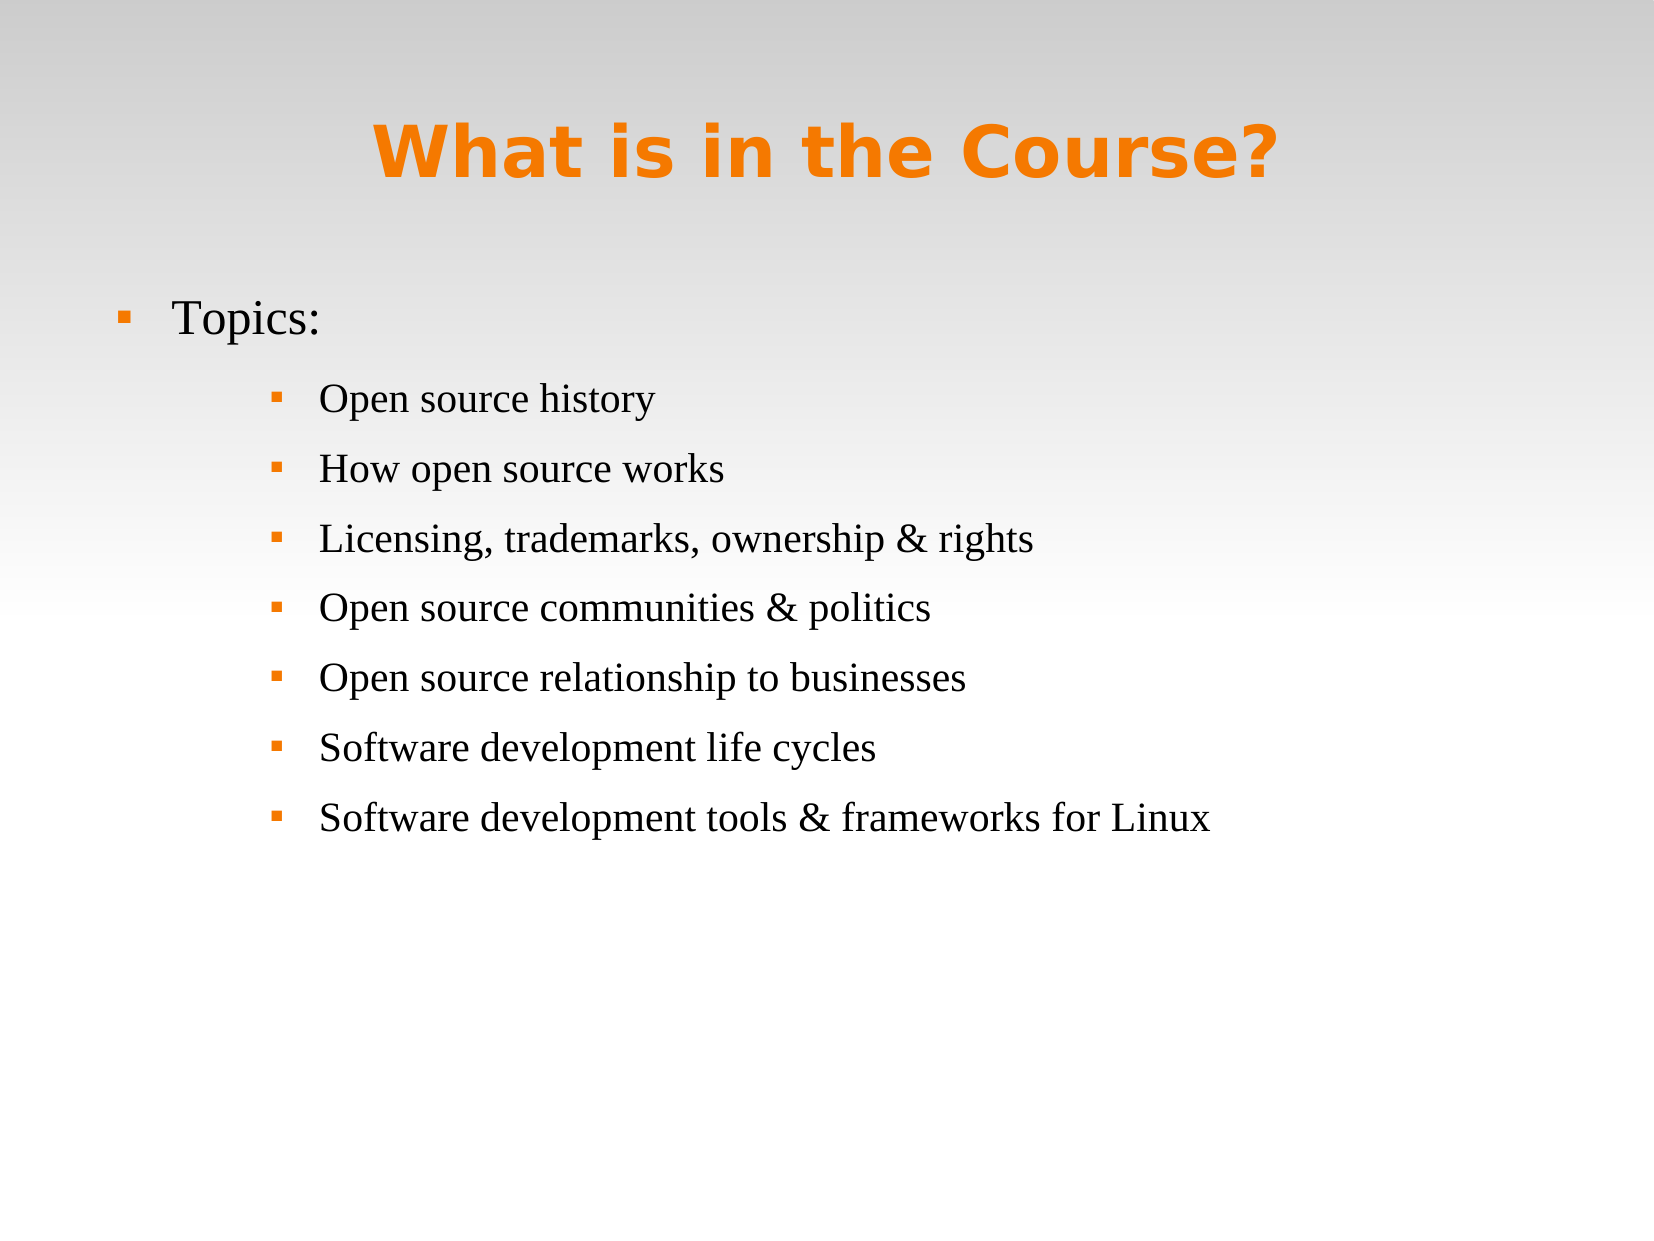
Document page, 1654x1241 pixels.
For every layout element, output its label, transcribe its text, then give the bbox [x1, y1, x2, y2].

title What is in the Course? [82, 49, 1571, 257]
list Topics: Open source history How open source works Licensing, trademarks, ownership & rights Open source communities & politics Open source relationship to businesses Software development life cycles Software development tools & frameworks for Linux [82, 290, 1571, 1109]
